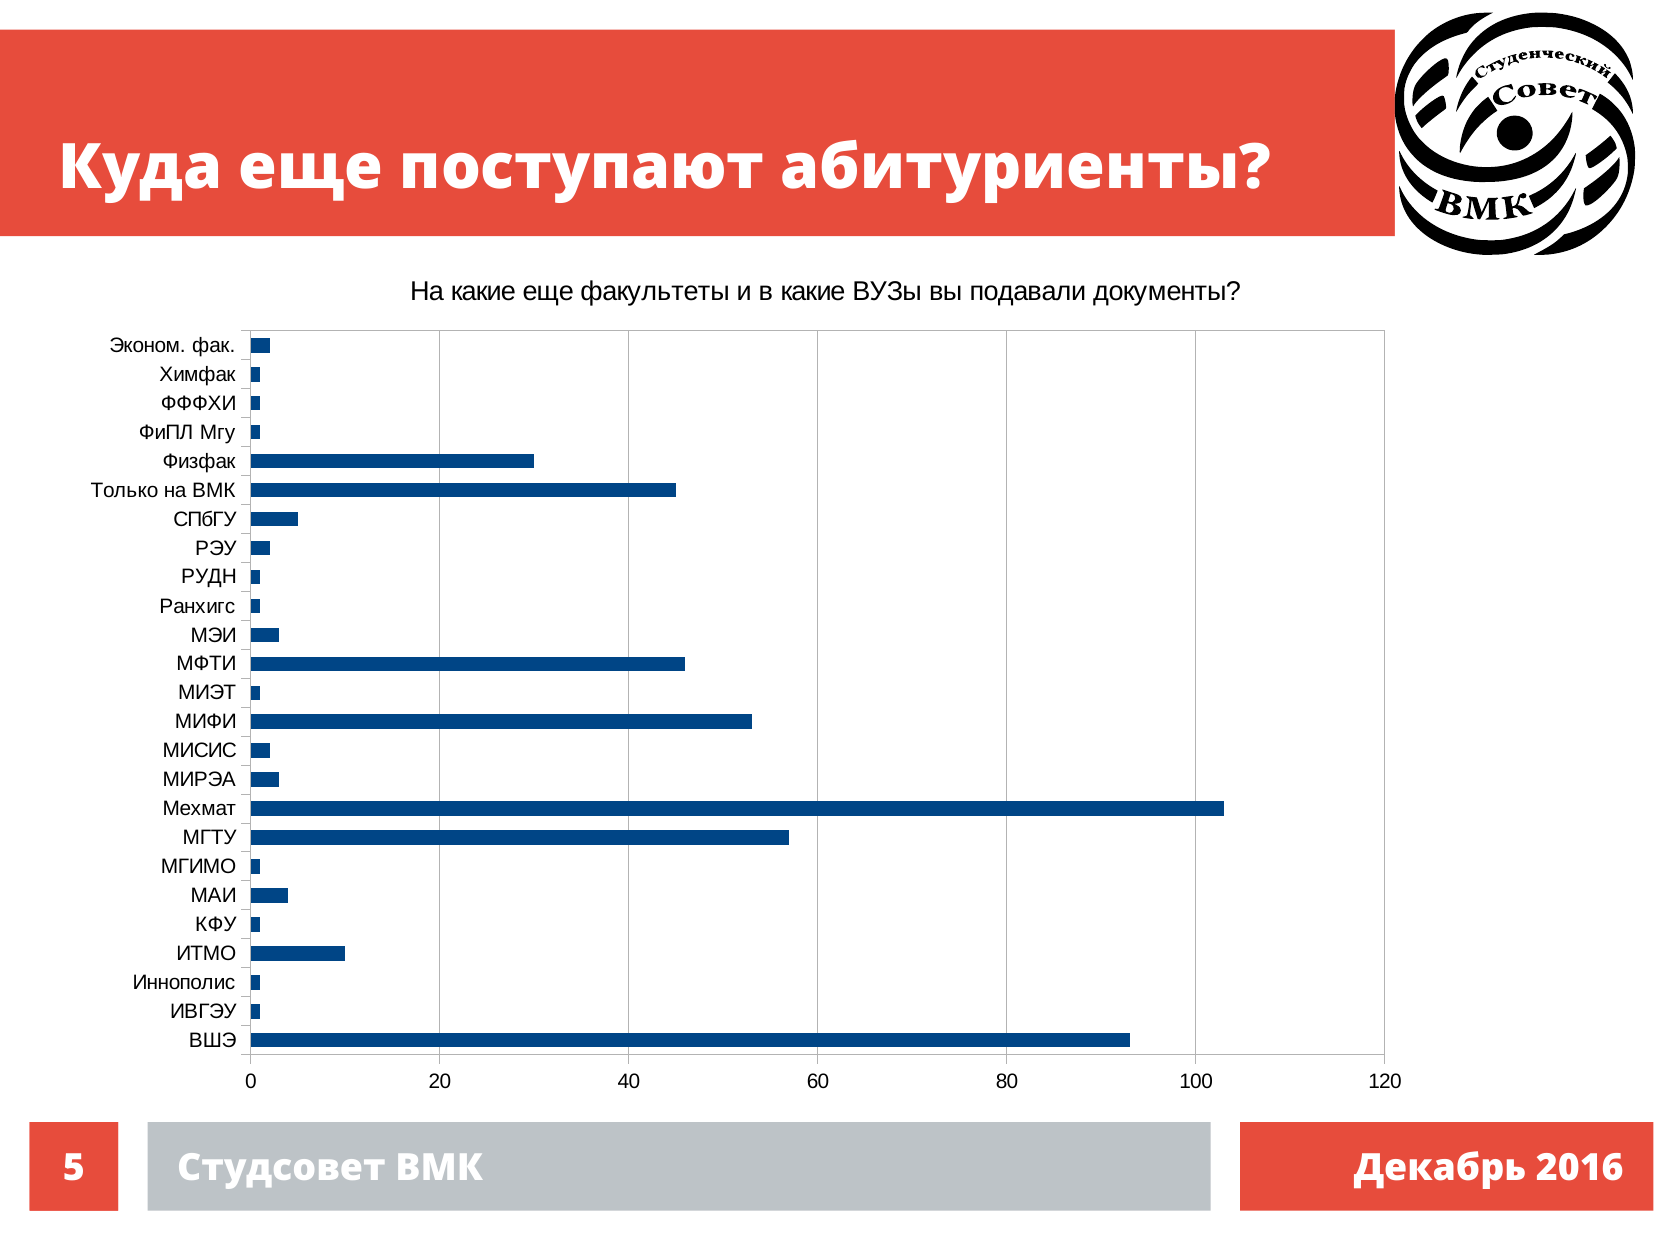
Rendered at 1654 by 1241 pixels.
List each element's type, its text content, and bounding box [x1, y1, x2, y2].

title Куда еще поступают абитуриенты? [59, 59, 1394, 207]
picture [1394, 12, 1636, 255]
chart [75, 243, 1576, 1111]
